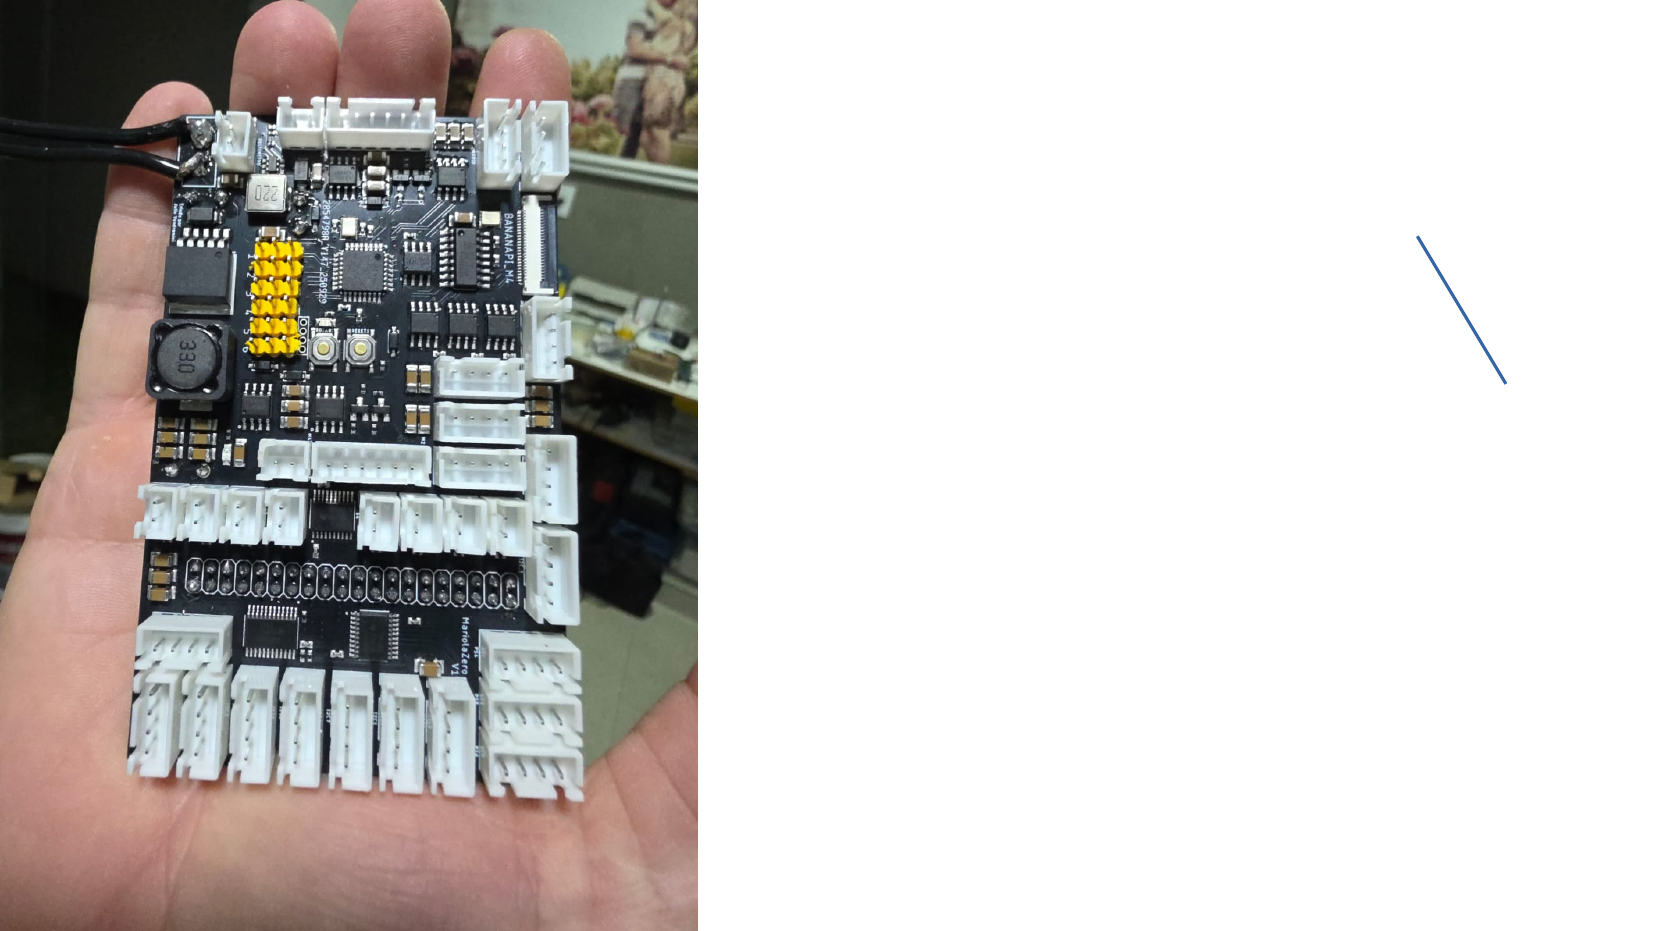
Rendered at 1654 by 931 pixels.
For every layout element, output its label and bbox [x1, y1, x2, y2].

picture [0, 0, 698, 931]
